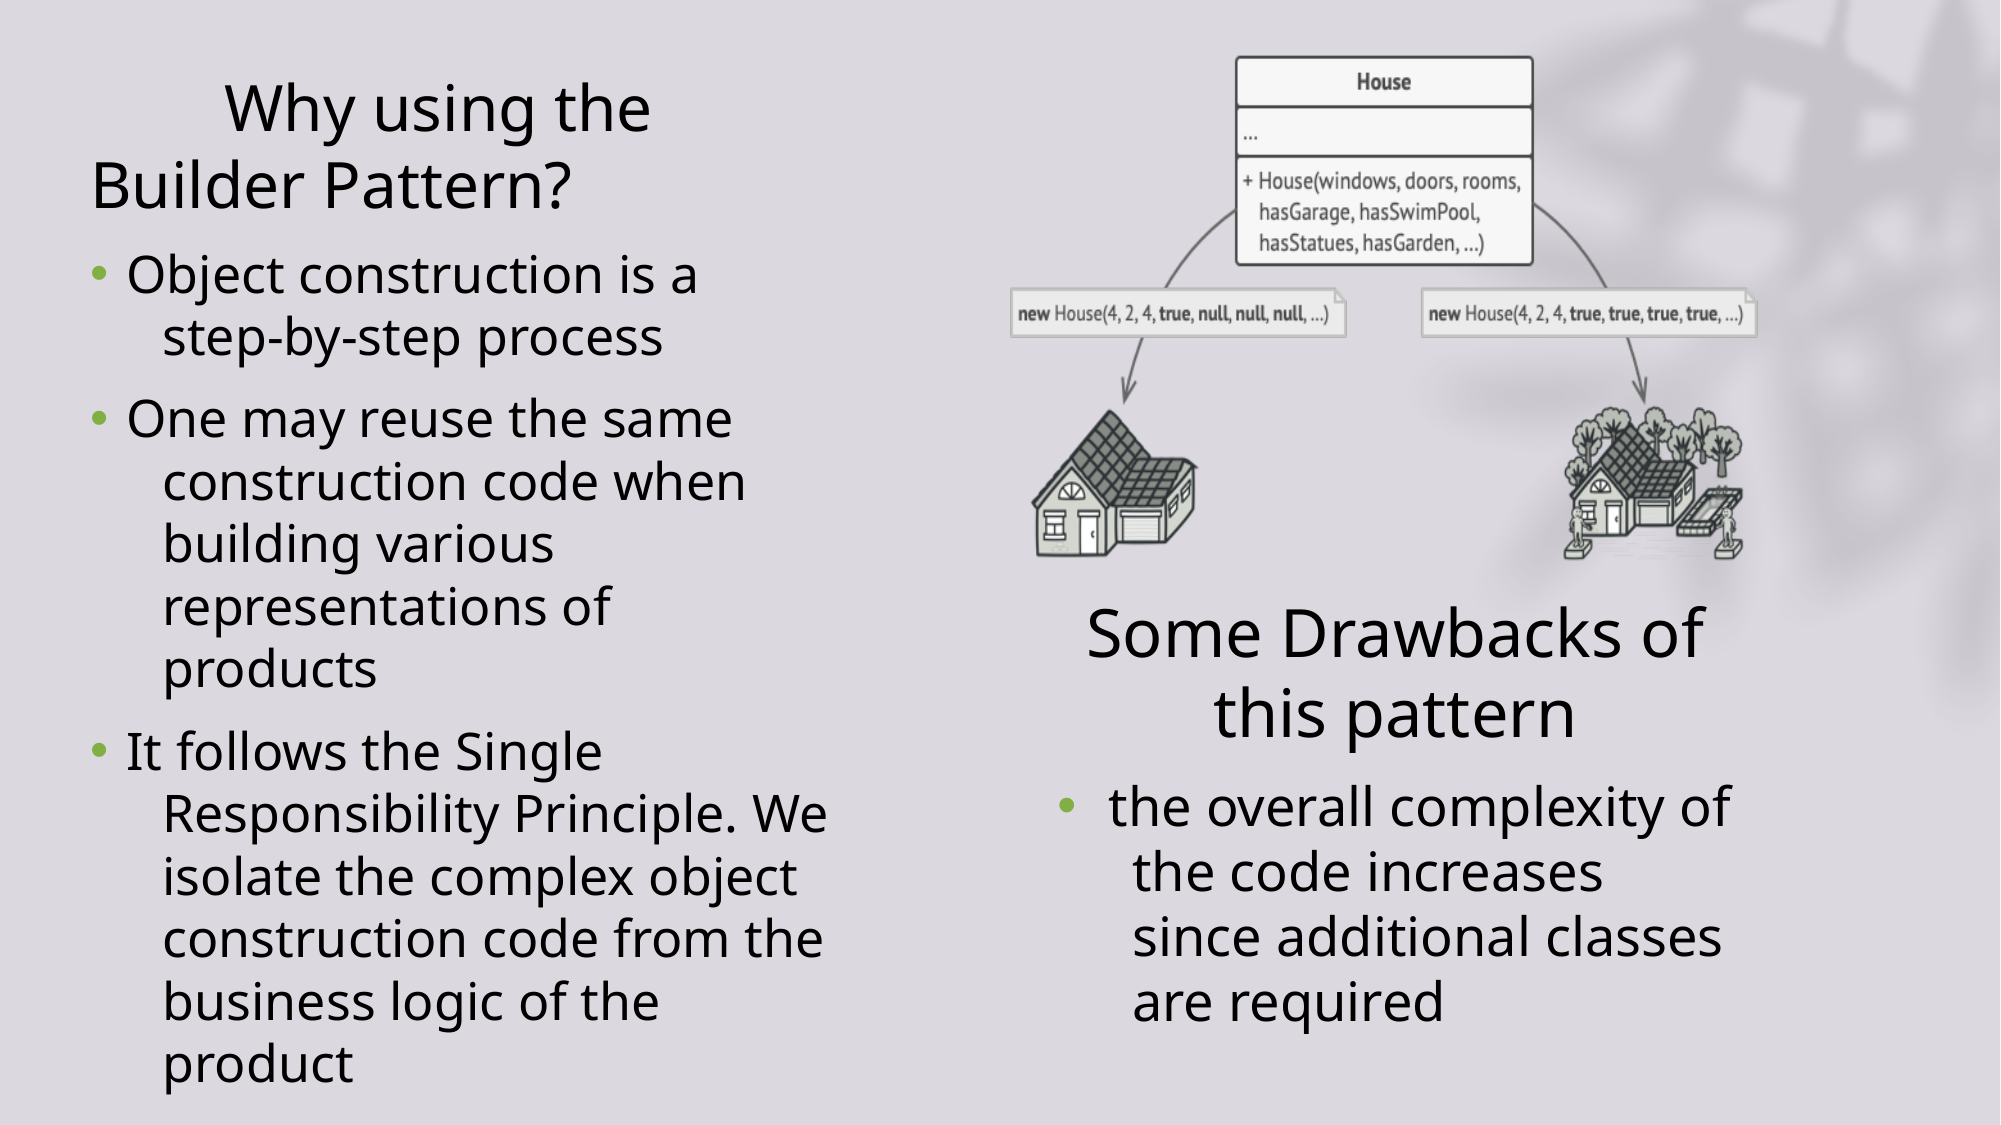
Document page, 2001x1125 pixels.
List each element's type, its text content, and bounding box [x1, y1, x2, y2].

list Some Drawbacks of this pattern the overall complexity of the code increases since additional classes are required [1042, 584, 1749, 1070]
picture [999, 42, 1769, 584]
list Why using the Builder Pattern? Object construction is a step-by-step process One may reuse the same construction code when building various representations of products It follows the Single Responsibility Principle. We isolate the complex object construction code from the business logic of the product [75, 60, 847, 1107]
